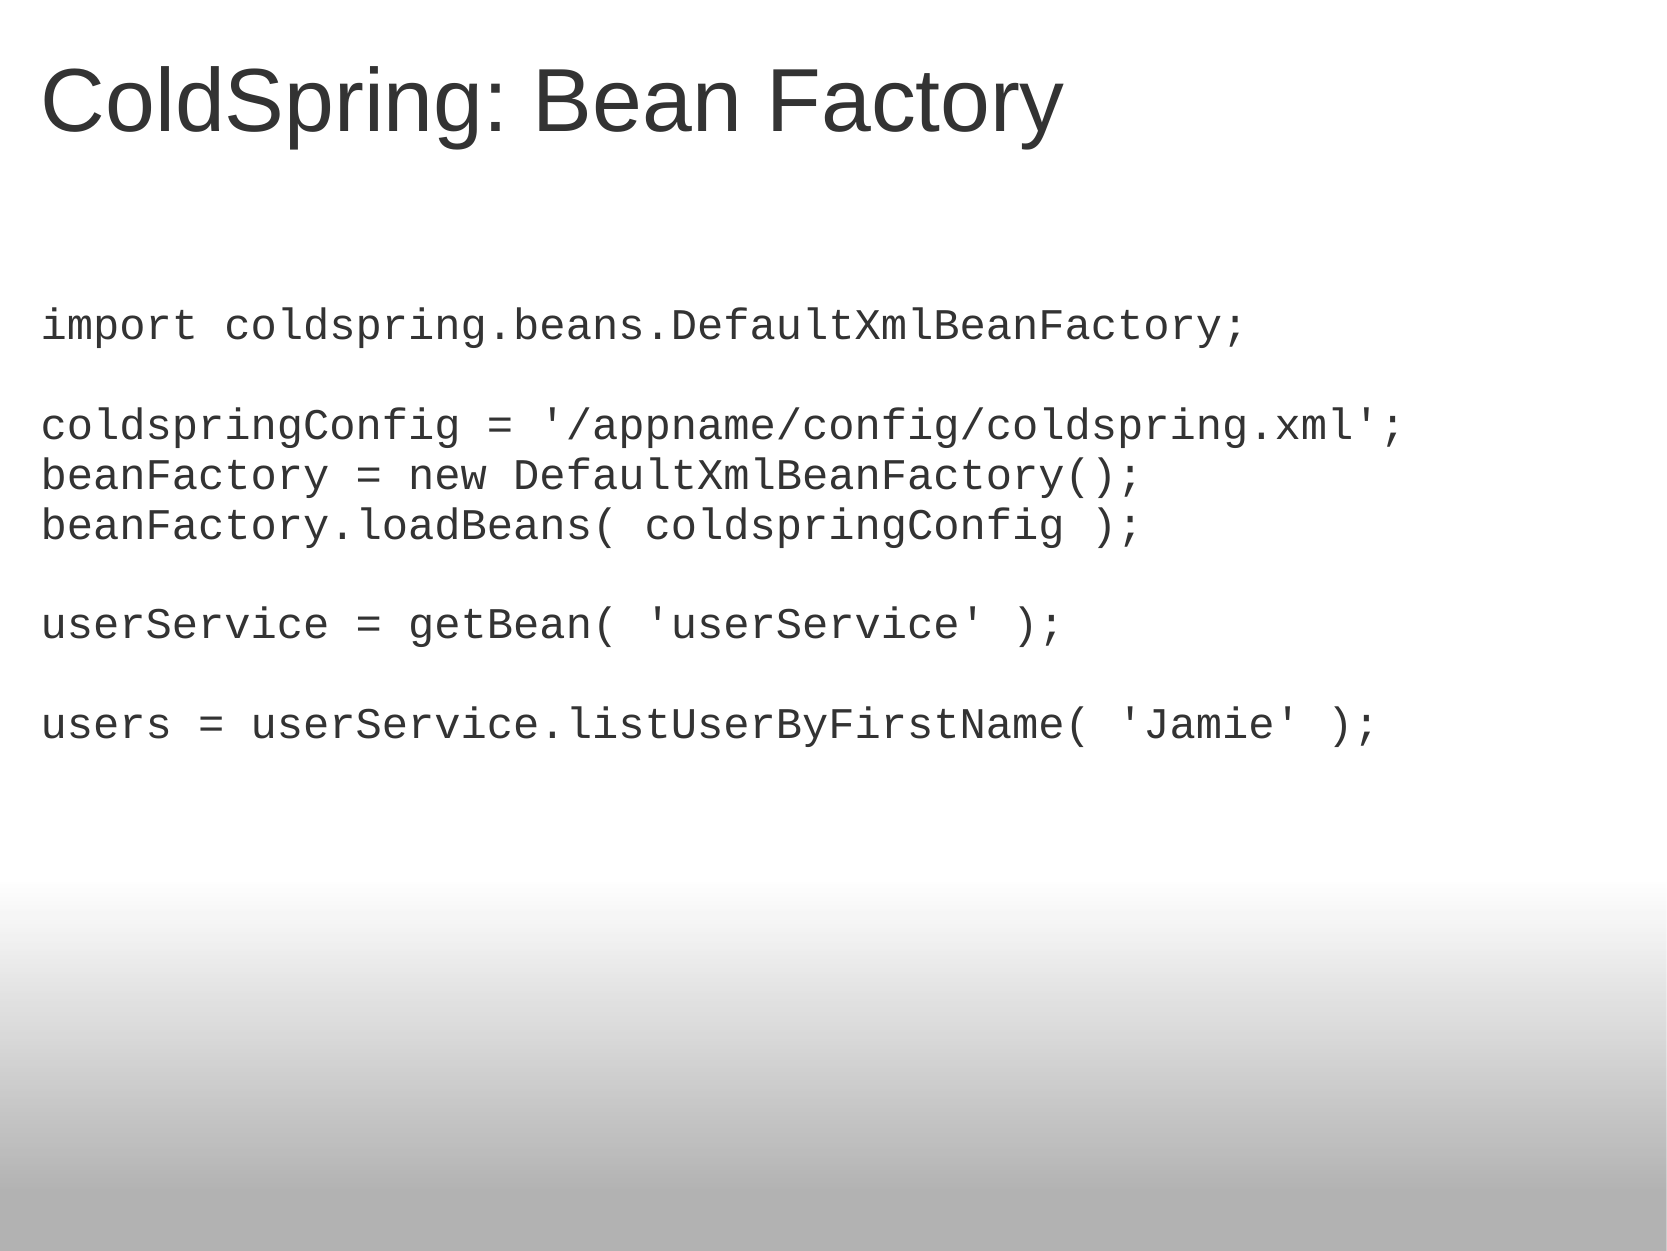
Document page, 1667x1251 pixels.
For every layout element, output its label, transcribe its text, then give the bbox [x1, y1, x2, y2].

title ColdSpring: Bean Factory [40, 50, 1627, 201]
list import coldspring.beans.DefaultXmlBeanFactory; coldspringConfig = '/appname/config/coldspring.xml'; beanFactory = new DefaultXmlBeanFactory(); beanFactory.loadBeans( coldspringConfig ); userService = getBean( 'userService' ); users = userService.listUserByFirstName( 'Jamie' ); [40, 300, 1627, 1201]
picture [0, 0, 1667, 1251]
